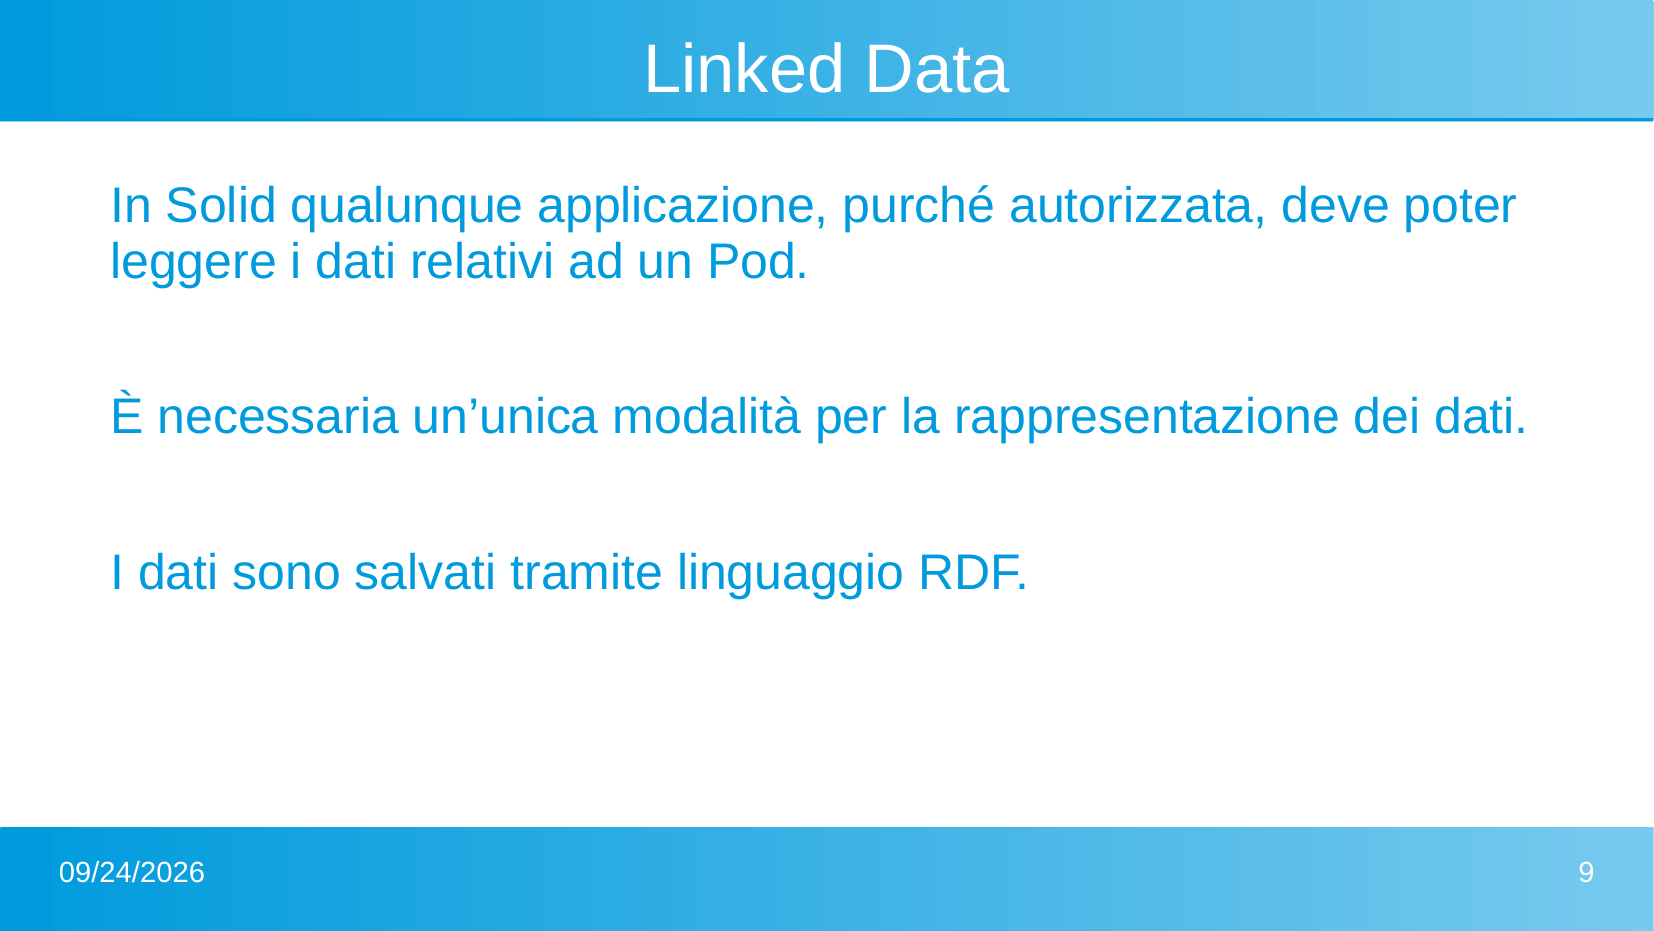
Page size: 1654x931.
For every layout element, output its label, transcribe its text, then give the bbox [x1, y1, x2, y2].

title Linked Data [59, 29, 1595, 108]
list In Solid qualunque applicazione, purché autorizzata, deve poter leggere i dati relativi ad un Pod. È necessaria un’unica modalità per la rappresentazione dei dati. I dati sono salvati tramite linguaggio RDF. [39, 177, 1576, 768]
